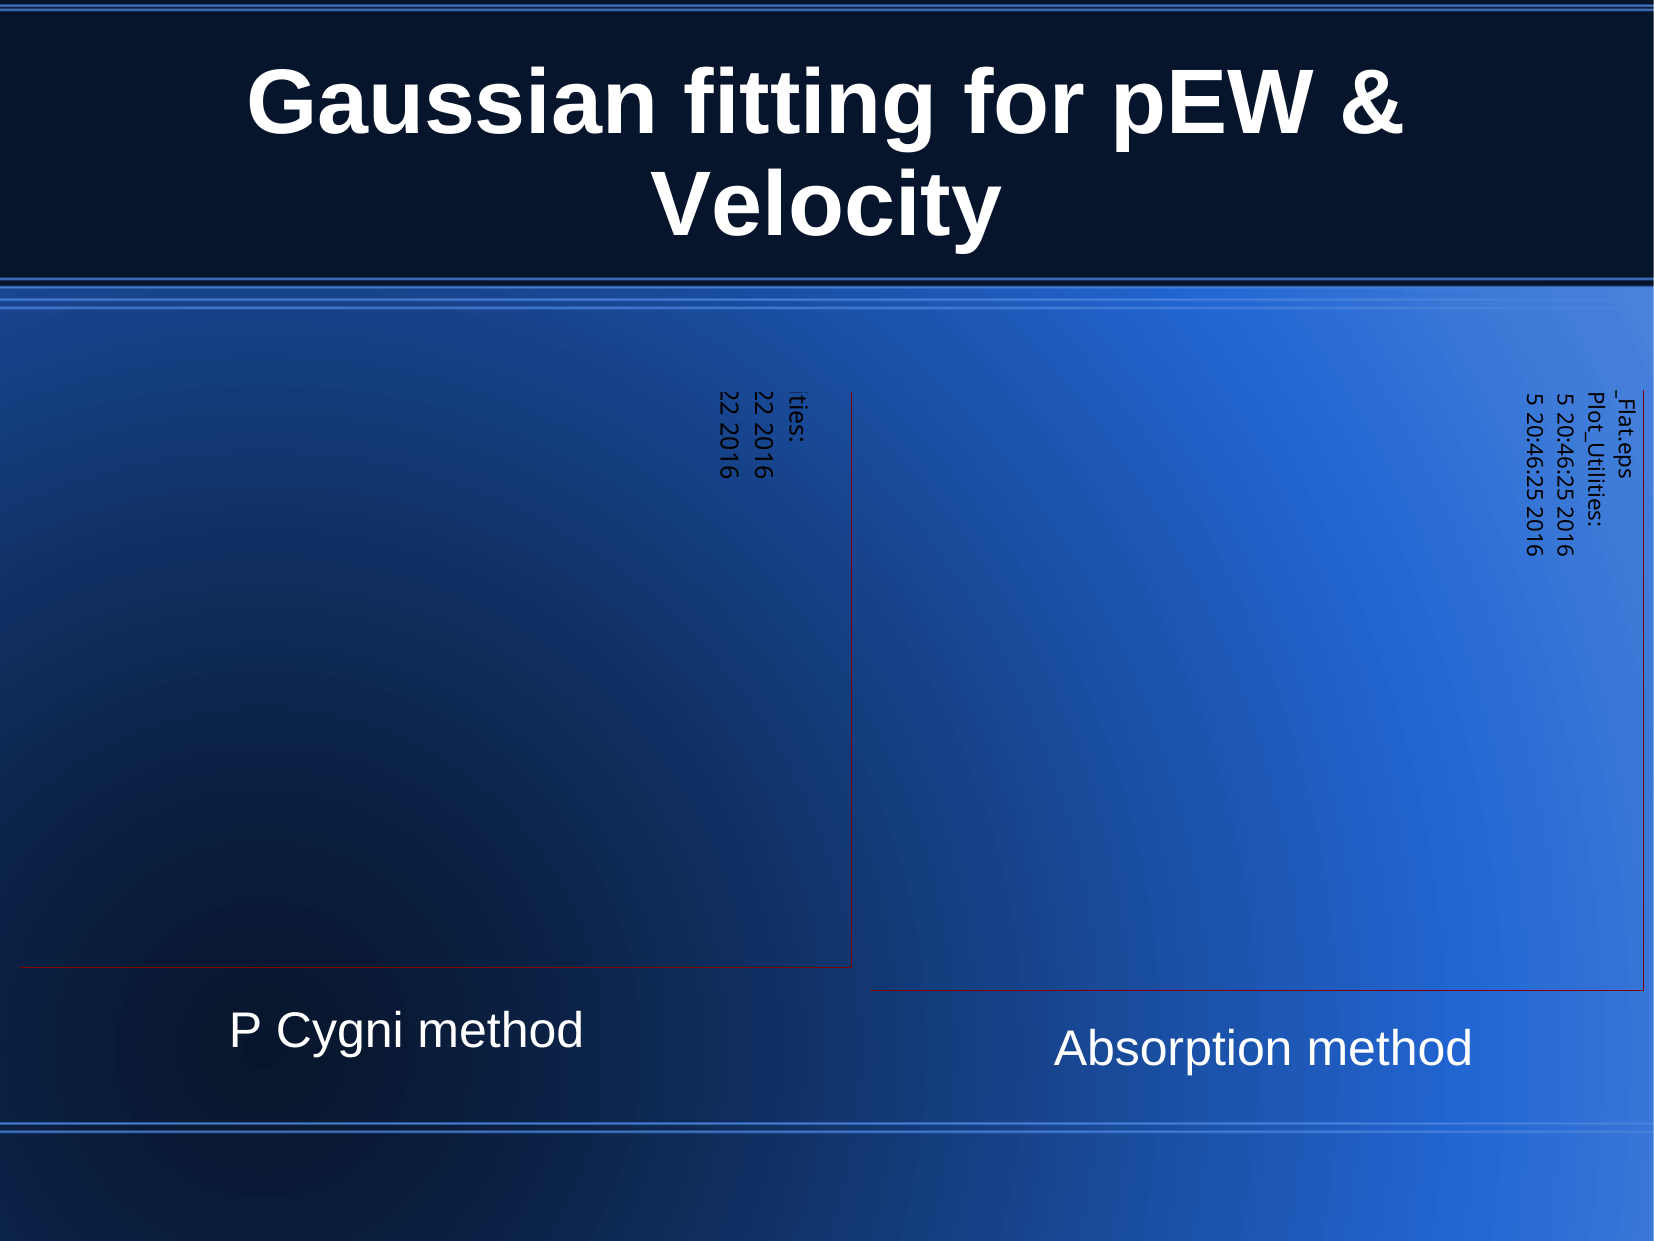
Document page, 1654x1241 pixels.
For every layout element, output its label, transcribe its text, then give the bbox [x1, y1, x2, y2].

text_box P Cygni method [229, 1001, 875, 1058]
title Gaussian fitting for pEW & Velocity [82, 49, 1571, 257]
picture [0, 0, 1654, 1241]
text_box Absorption method [1054, 1020, 1654, 1076]
